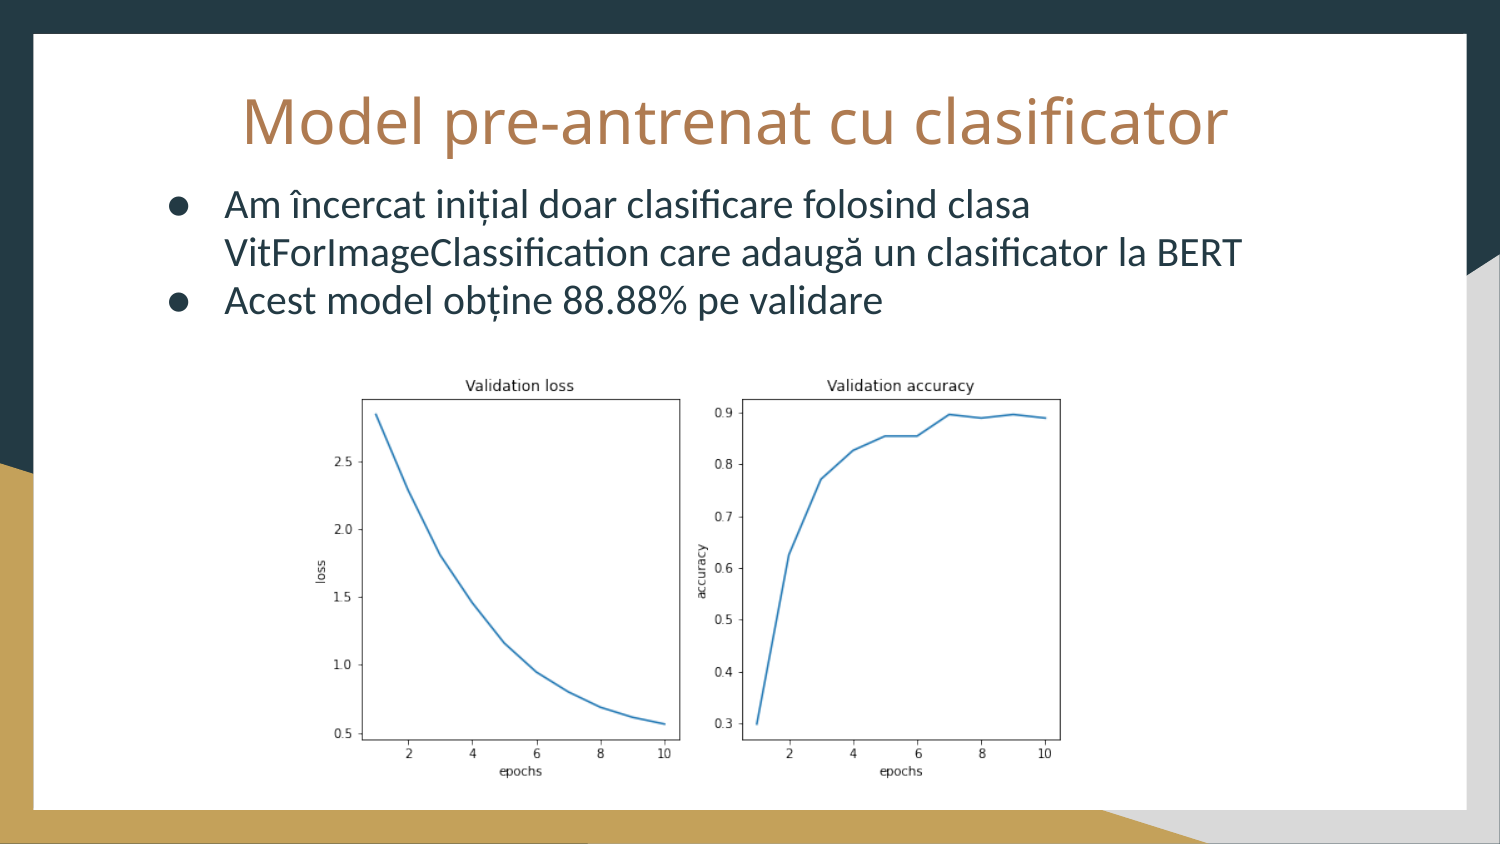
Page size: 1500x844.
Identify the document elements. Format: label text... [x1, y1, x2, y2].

list Am încercat inițial doar clasificare folosind clasa VitForImageClassification care adaugă un clasificator la BERT Acest model obține 88.88% pe validare [134, 166, 1366, 366]
title Model pre-antrenat cu clasificator [120, 62, 1352, 185]
picture [249, 345, 1150, 796]
